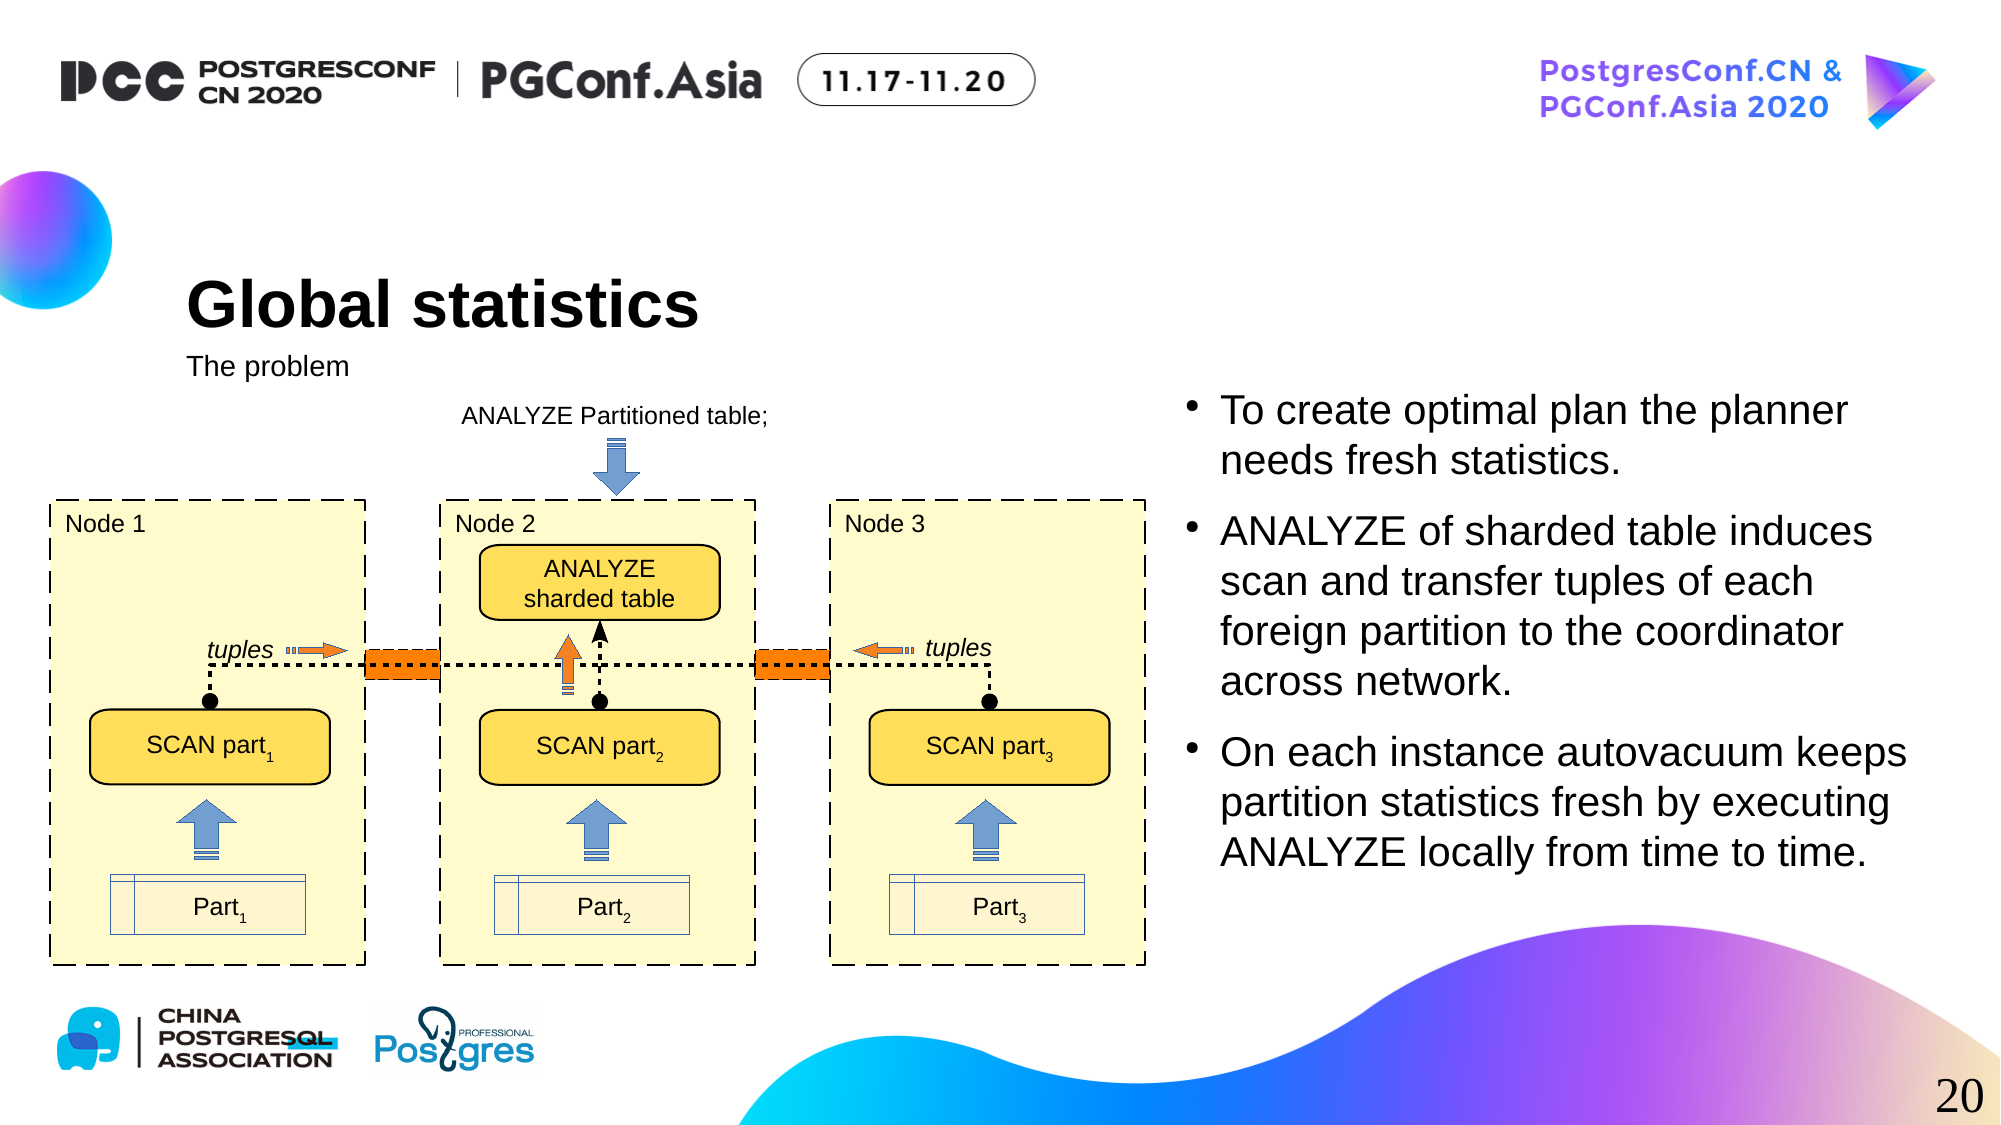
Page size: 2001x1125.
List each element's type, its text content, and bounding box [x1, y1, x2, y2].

picture [0, 0, 2001, 1125]
text_box SCAN part1 [90, 709, 330, 785]
text_box SCAN part3 [869, 709, 1110, 785]
text_box [607, 443, 626, 447]
text_box Global statistics The problem [171, 237, 1850, 390]
text_box [50, 499, 1145, 965]
text_box Part1 [110, 874, 305, 934]
text_box Part2 [494, 875, 689, 935]
text_box ANALYZE Partitioned table; [435, 392, 796, 436]
text_box Node 1 [50, 499, 165, 589]
text_box Part3 [890, 875, 1085, 935]
text_box SCAN part2 [479, 709, 720, 785]
text_box Node 2 [440, 499, 555, 589]
text_box Node 3 [829, 499, 945, 545]
text_box [593, 448, 640, 496]
text_box ANALYZE sharded table [479, 544, 720, 620]
text_box tuples [872, 623, 1008, 665]
text_box <номер> [1883, 1054, 2000, 1125]
text_box tuples [192, 625, 299, 667]
text_box To create optimal plan the planner needs fresh statistics. ANALYZE of sharded table induces scan and transfer tuples of each foreign partition to the coordinator across network. On each instance autovacuum keeps partition statistics fresh by executing ANALYZE locally from time to time. [1170, 375, 1966, 931]
